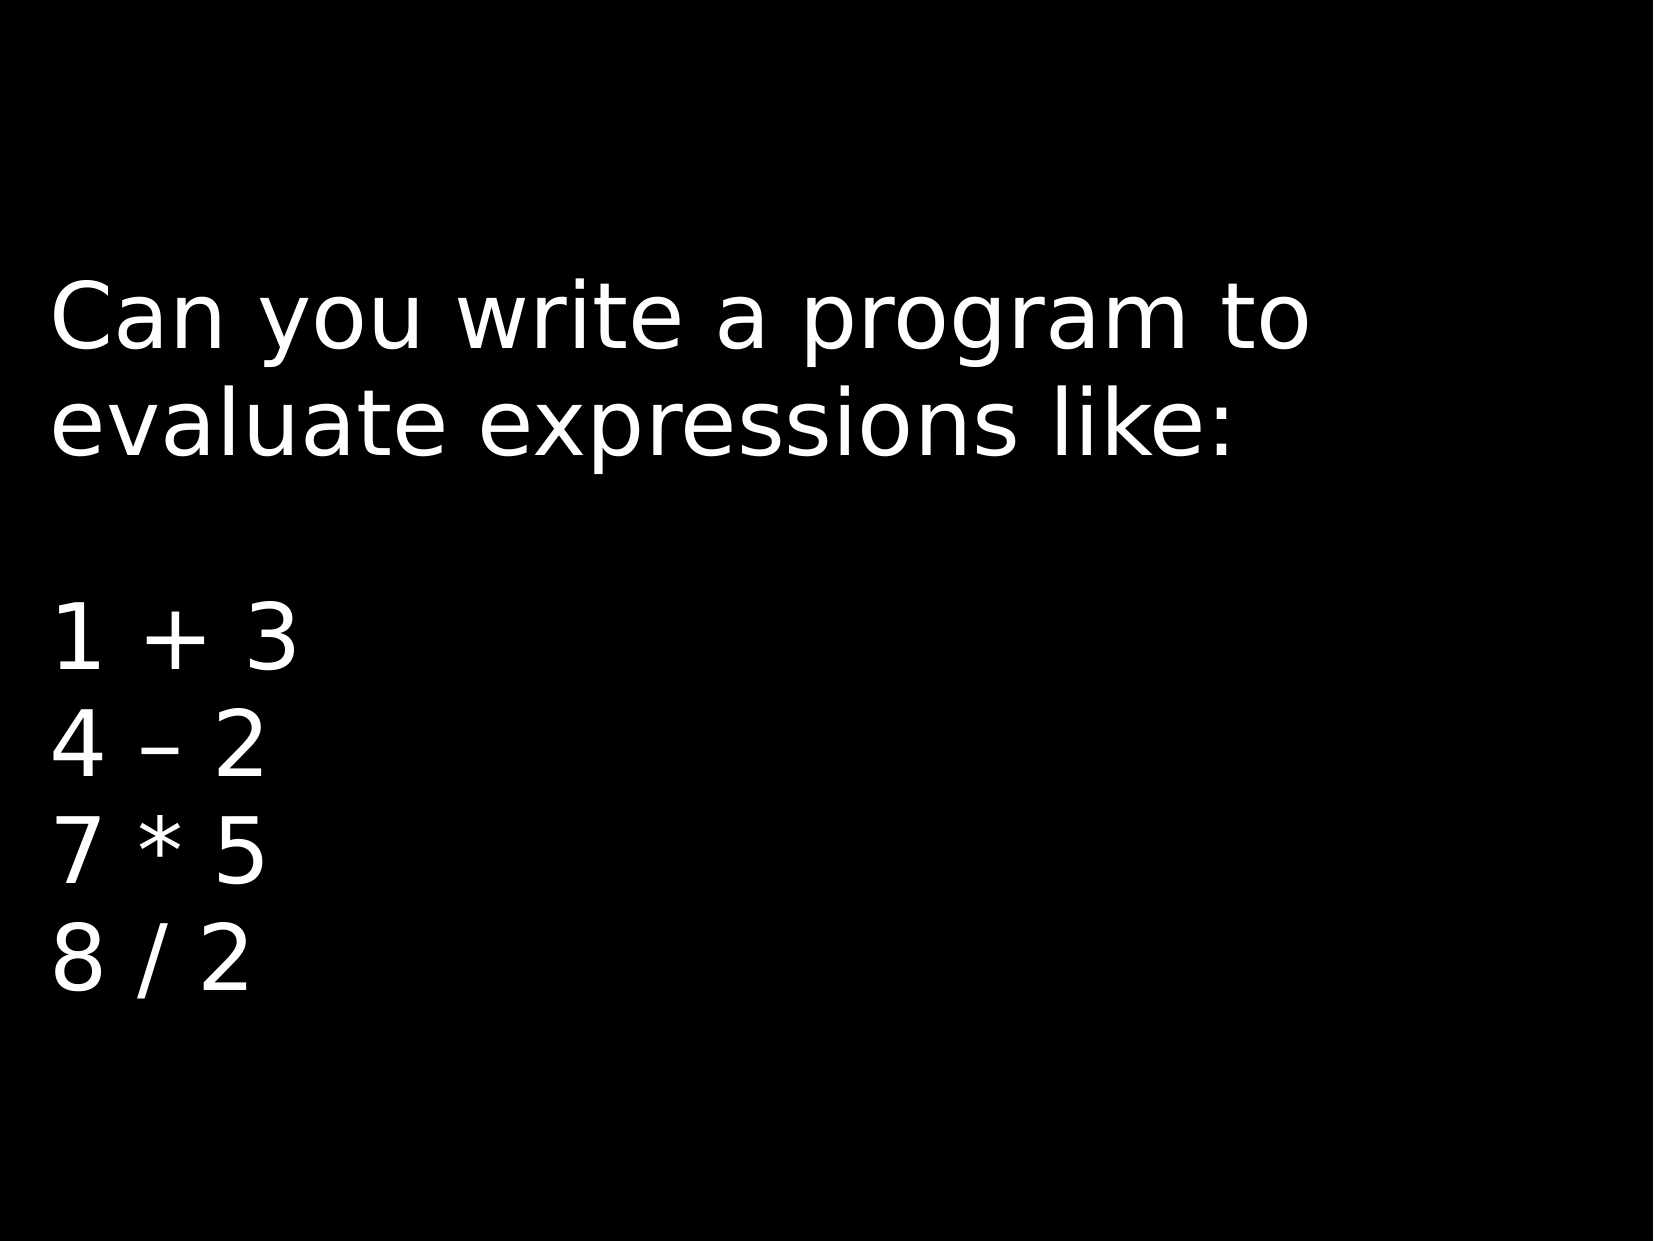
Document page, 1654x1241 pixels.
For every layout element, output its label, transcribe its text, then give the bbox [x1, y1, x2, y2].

title Can you write a program to evaluate expressions like: 1 + 3 4 – 2 7 * 5 8 / 2 [49, 75, 1538, 1201]
